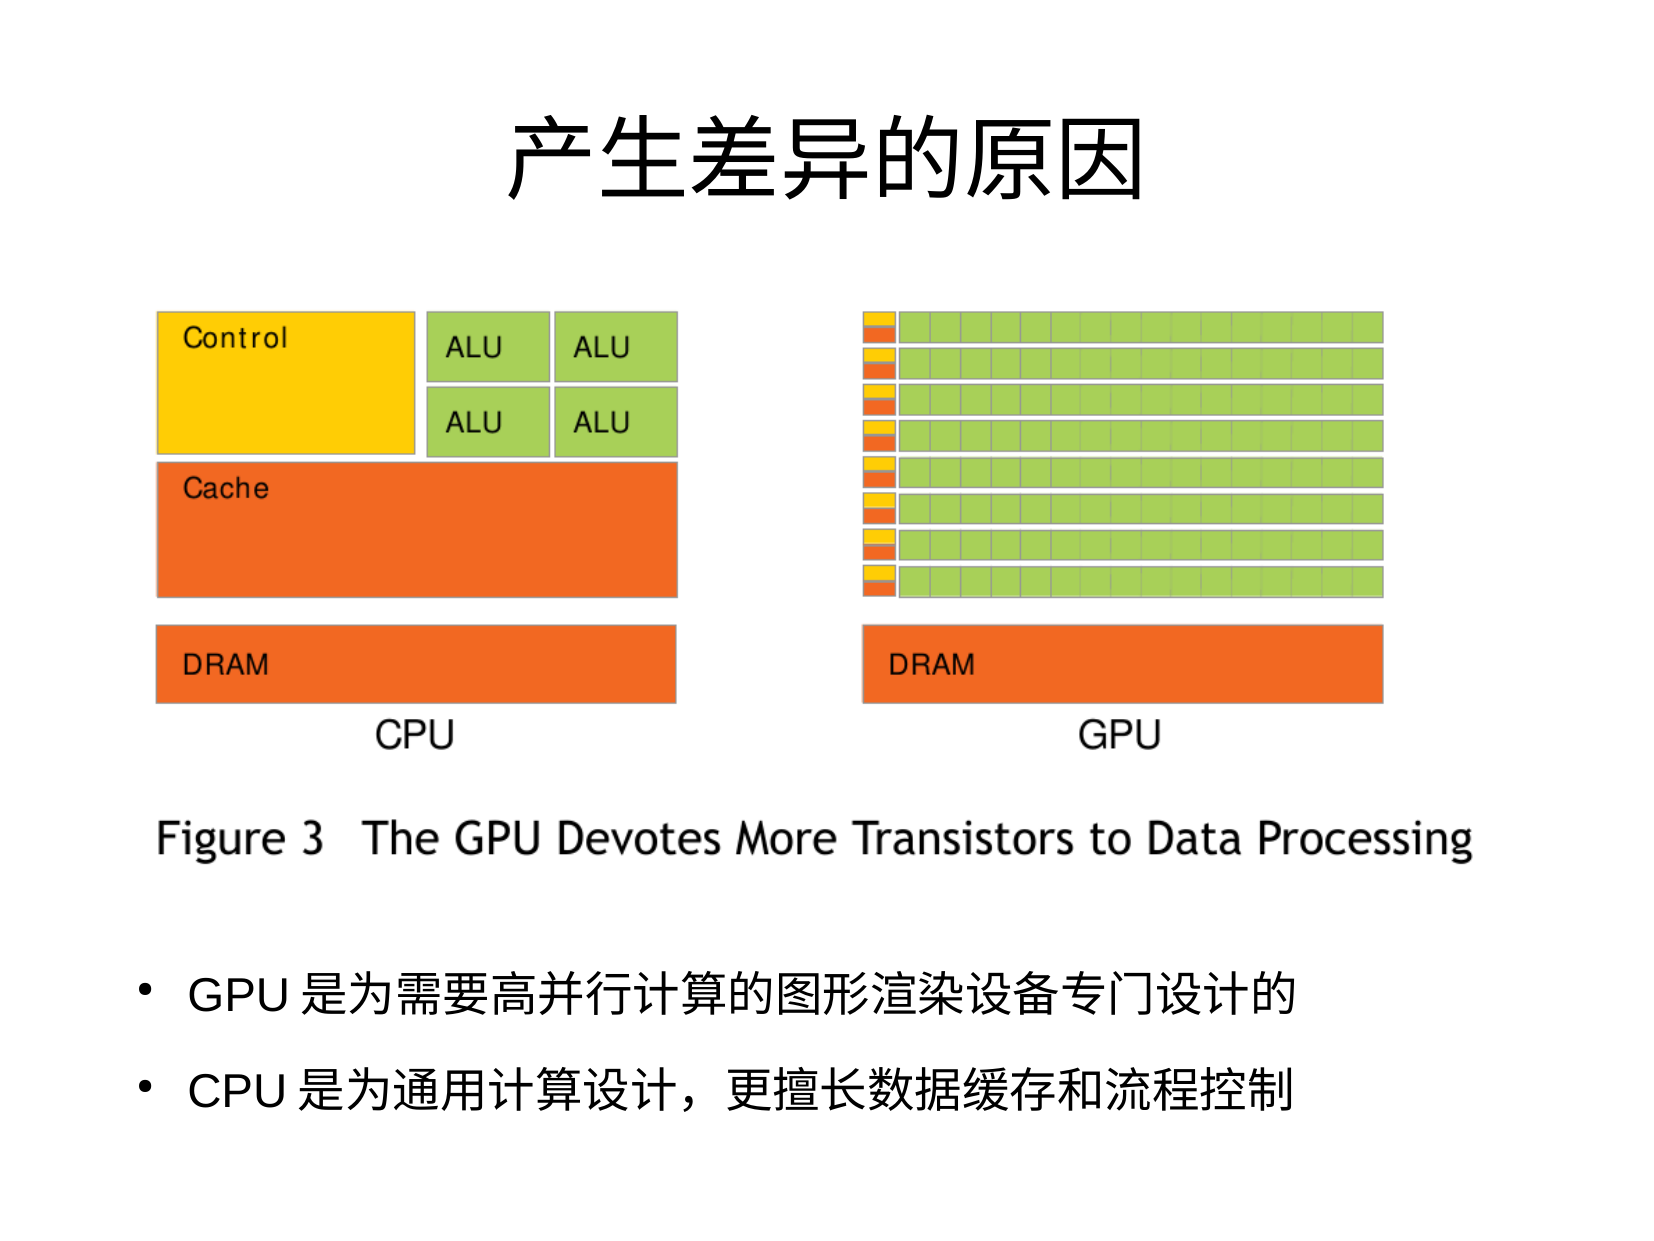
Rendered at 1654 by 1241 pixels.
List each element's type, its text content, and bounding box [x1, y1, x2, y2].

picture [135, 299, 1495, 892]
list GPU是为需要高并行计算的图形渲染设备专门设计的 CPU是为通用计算设计，更擅长数据缓存和流程控制 [120, 290, 1546, 1126]
title 产生差异的原因 [82, 49, 1571, 257]
